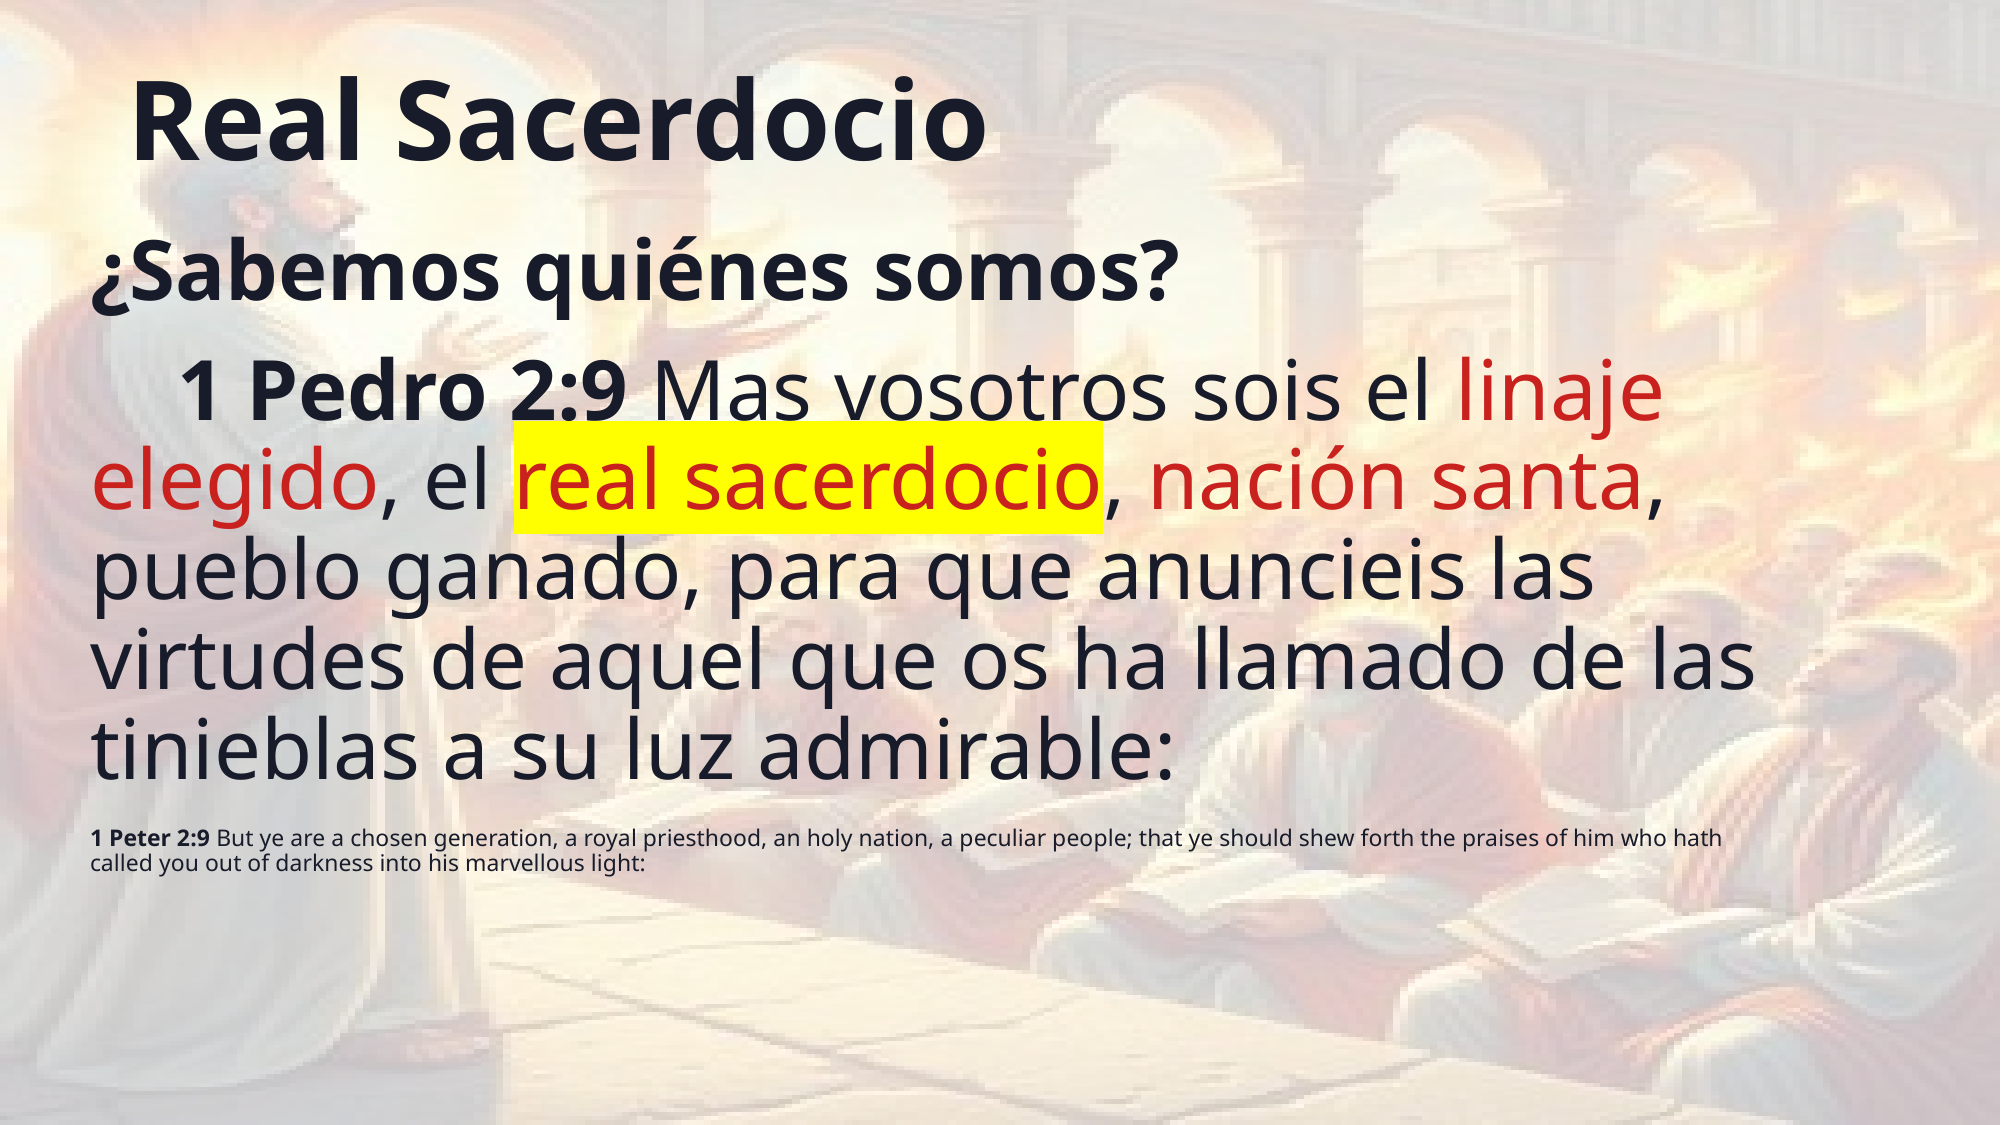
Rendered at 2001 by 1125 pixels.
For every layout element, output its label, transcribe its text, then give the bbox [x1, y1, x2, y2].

list ¿Sabemos quiénes somos? 1 Pedro 2:9 Mas vosotros sois el linaje elegido, el real sacerdocio, nación santa, pueblo ganado, para que anuncieis las virtudes de aquel que os ha llamado de las tinieblas a su luz admirable: 1 Peter 2:9 But ye are a chosen generation, a royal priesthood, an holy nation, a peculiar people; that ye should shew forth the praises of him who hath called you out of darkness into his marvellous light: [75, 221, 1800, 1047]
title Real Sacerdocio [112, 7, 1838, 225]
